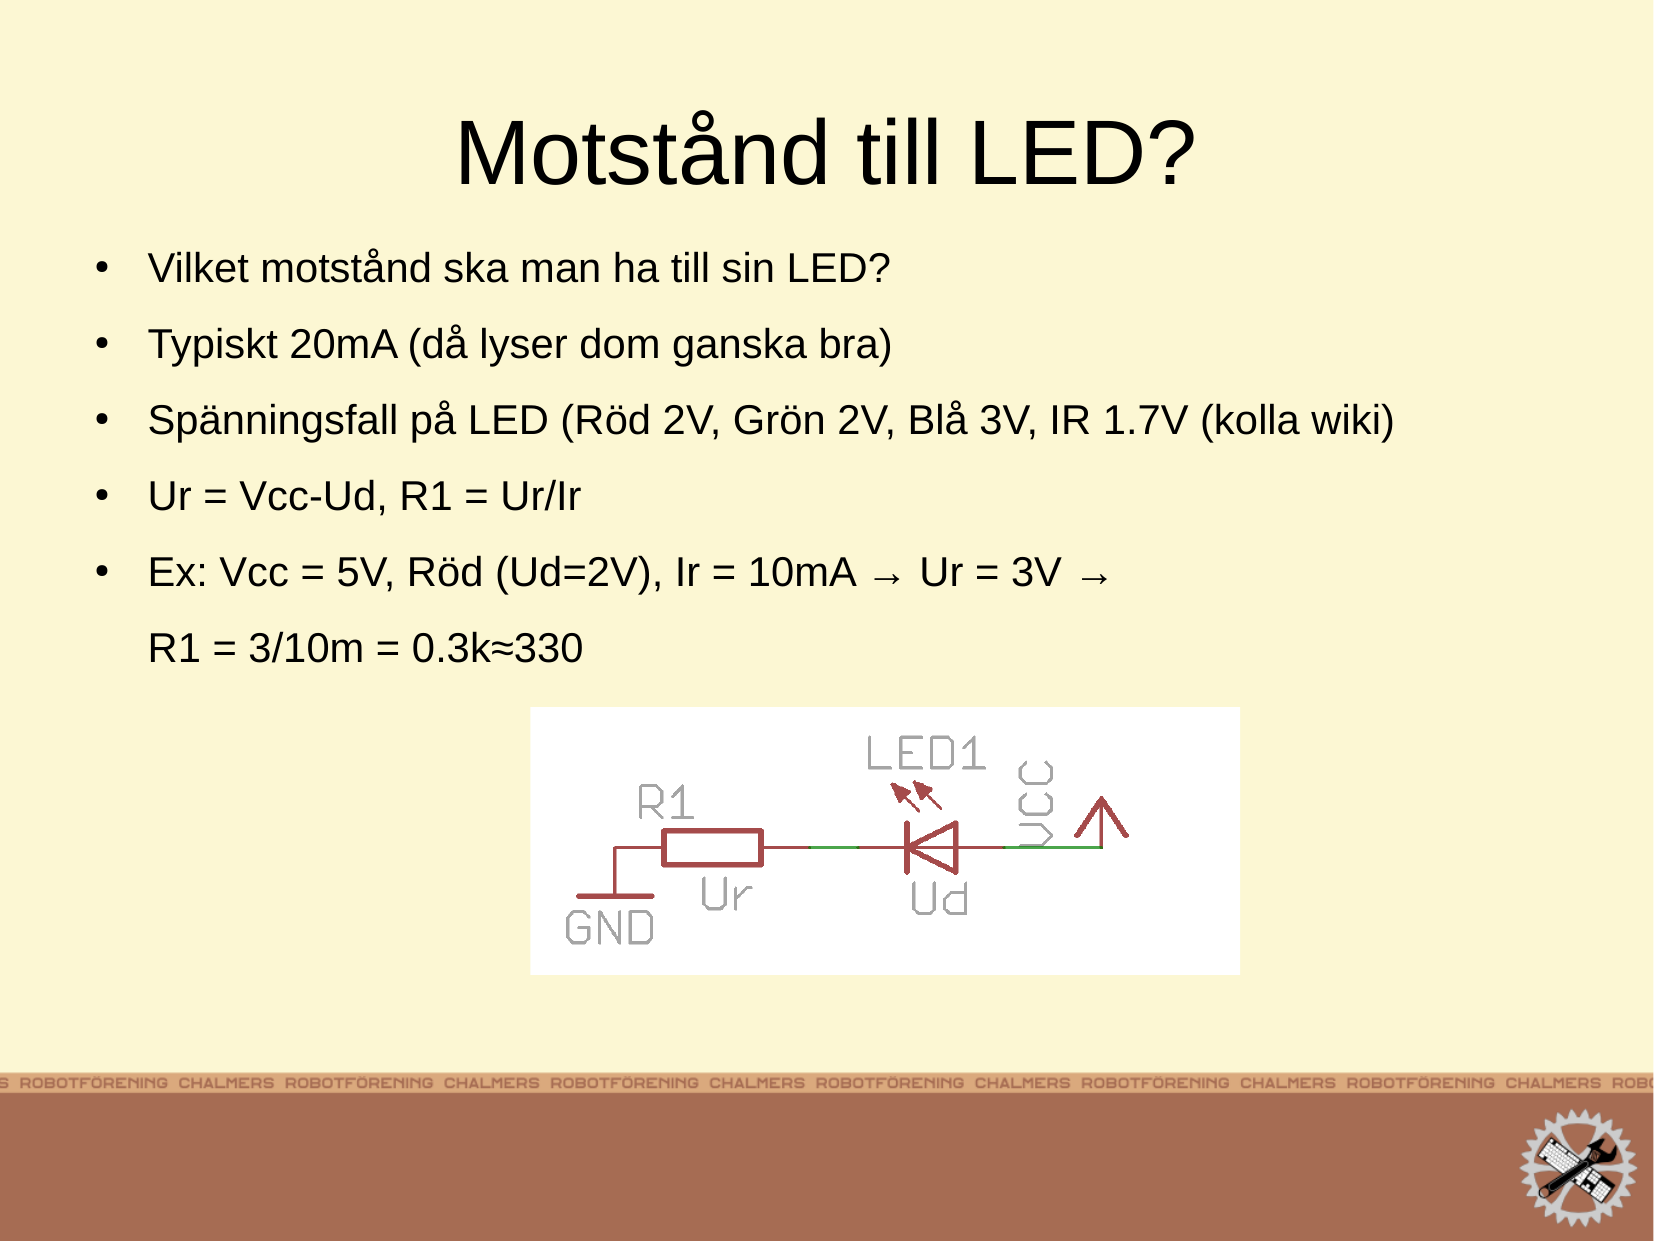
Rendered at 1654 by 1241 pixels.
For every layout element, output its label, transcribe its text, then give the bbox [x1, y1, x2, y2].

list Vilket motstånd ska man ha till sin LED? Typiskt 20mA (då lyser dom ganska bra) Spänningsfall på LED (Röd 2V, Grön 2V, Blå 3V, IR 1.7V (kolla wiki) Ur = Vcc-Ud, R1 = Ur/Ir Ex: Vcc = 5V, Röd (Ud=2V), Ir = 10mA → Ur = 3V → R1 = 3/10m = 0.3k≈330 [76, 244, 1565, 1063]
title Motstånd till LED? [82, 49, 1571, 257]
picture [0, 0, 1654, 1241]
